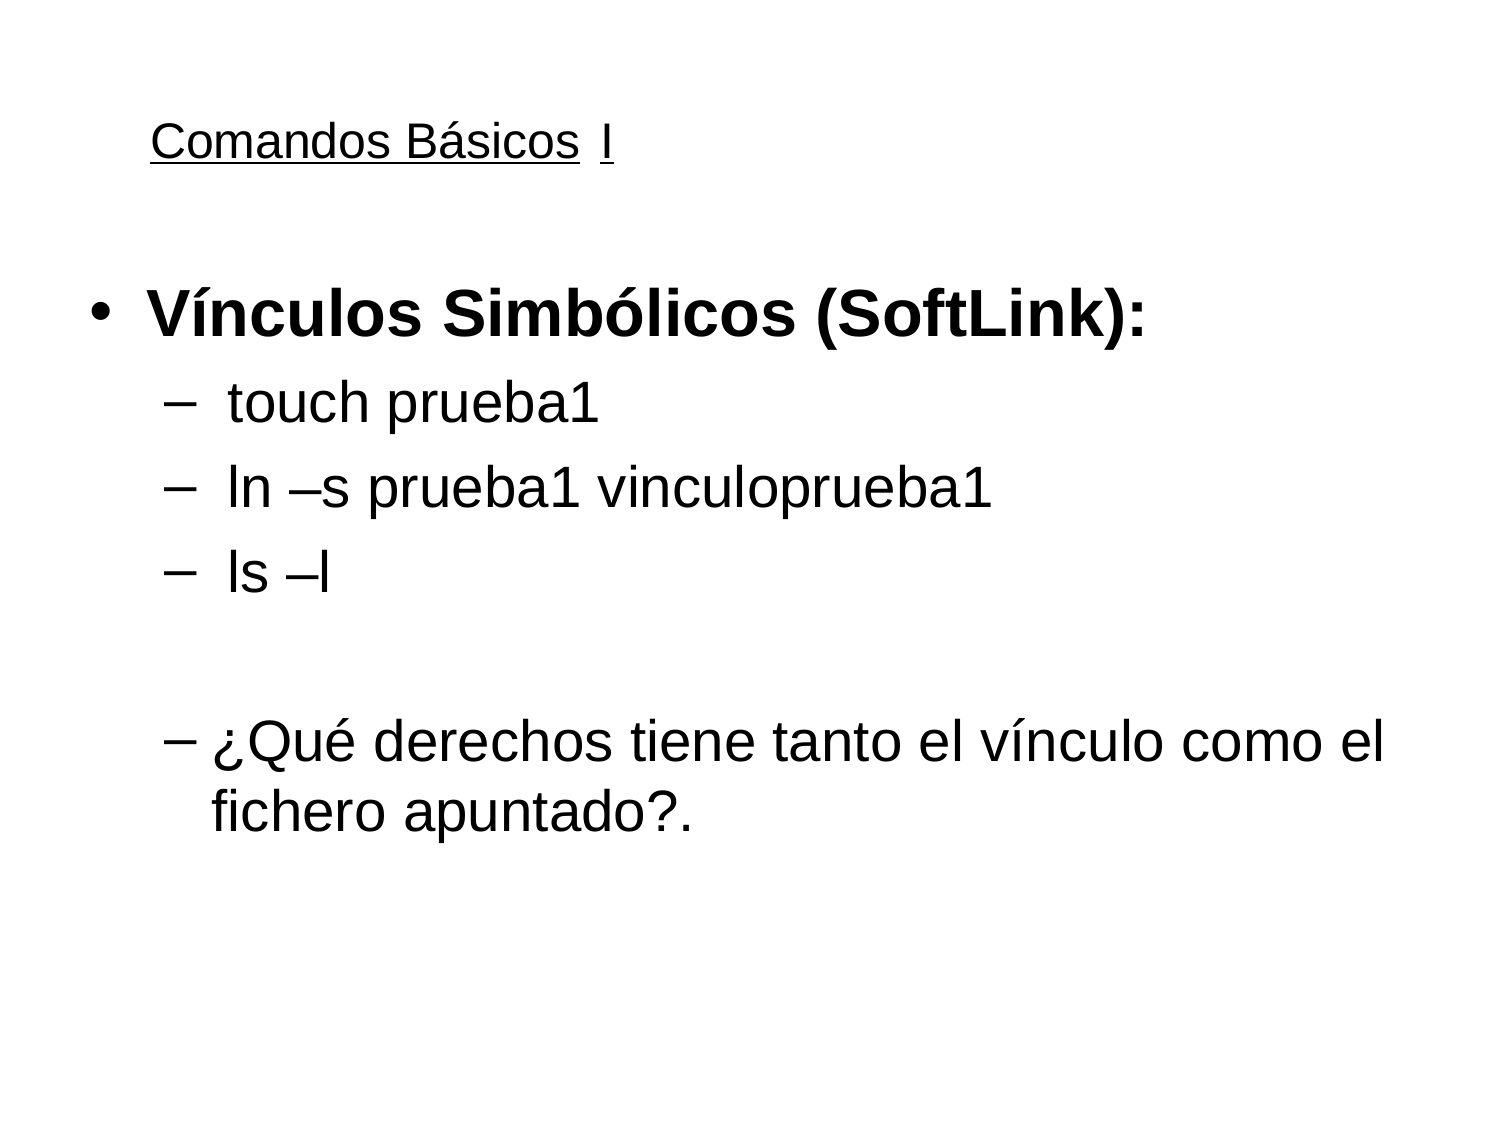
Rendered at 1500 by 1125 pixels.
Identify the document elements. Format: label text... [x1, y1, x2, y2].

list Vínculos Simbólicos (SoftLink): touch prueba1 ln –s prueba1 vinculoprueba1 ls –l ¿Qué derechos tiene tanto el vínculo como el fichero apuntado?. [75, 262, 1426, 1006]
title Comandos Básicos I [75, 45, 1426, 233]
